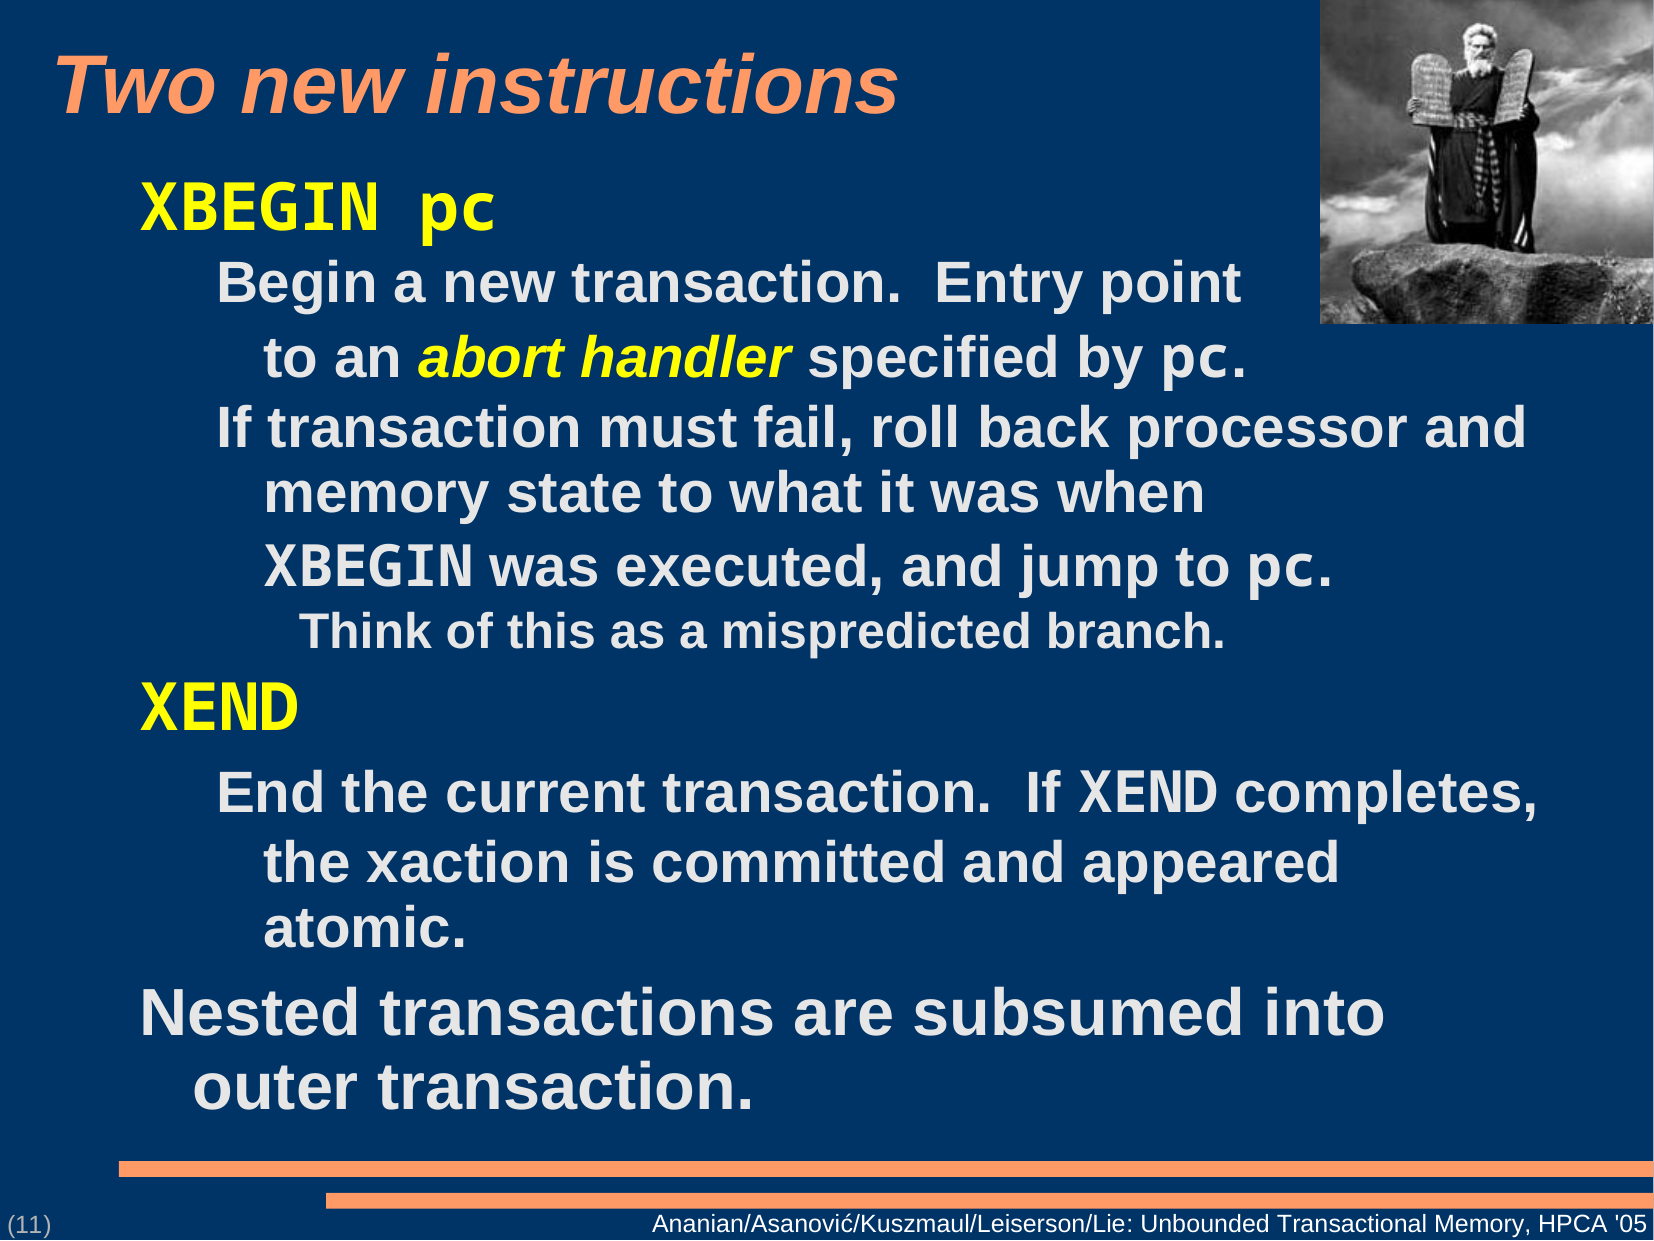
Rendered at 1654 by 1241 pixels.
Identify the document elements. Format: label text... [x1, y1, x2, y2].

list XBEGIN pc Begin a new transaction. Entry point to an abort handler specified by pc. If transaction must fail, roll back processor and memory state to what it was when XBEGIN was executed, and jump to pc. Think of this as a mispredicted branch. XEND End the current transaction. If XEND completes, the xaction is committed and appeared atomic. Nested transactions are subsumed into outer transaction. [121, 159, 1561, 1157]
title Two new instructions [51, 28, 1320, 141]
picture [1320, 0, 1654, 324]
